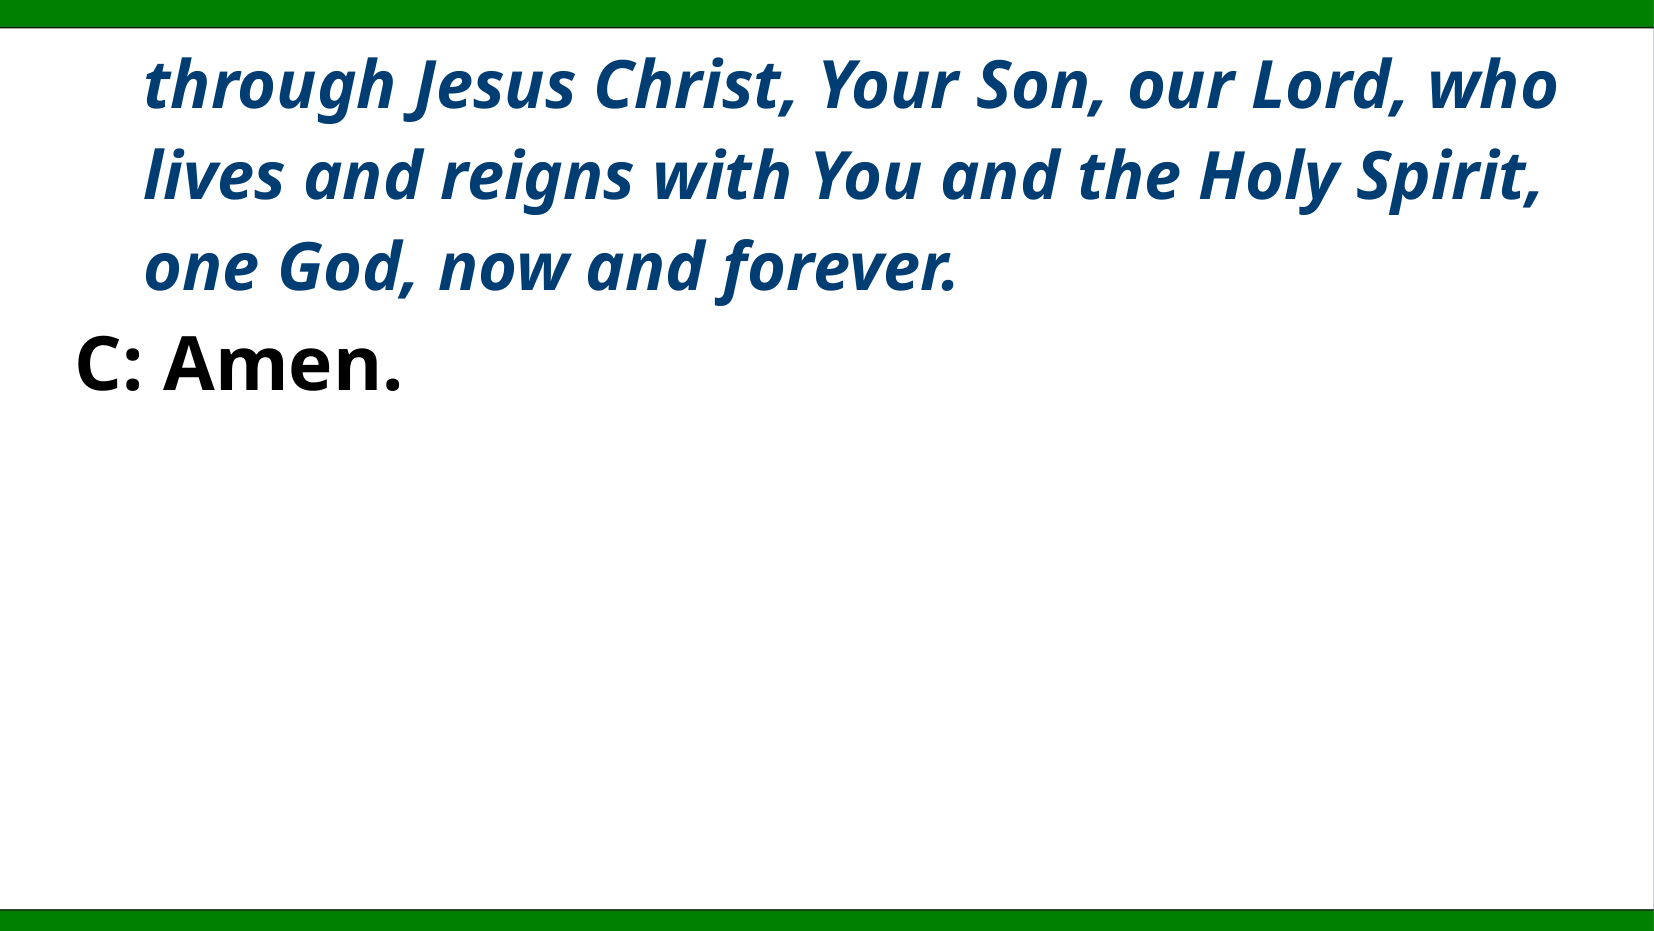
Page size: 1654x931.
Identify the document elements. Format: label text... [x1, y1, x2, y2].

text_box through Jesus Christ, Your Son, our Lord, who lives and reigns with You and the Holy Spirit, one God, now and forever. C: Amen. [60, 30, 1576, 489]
picture [0, 0, 1654, 931]
